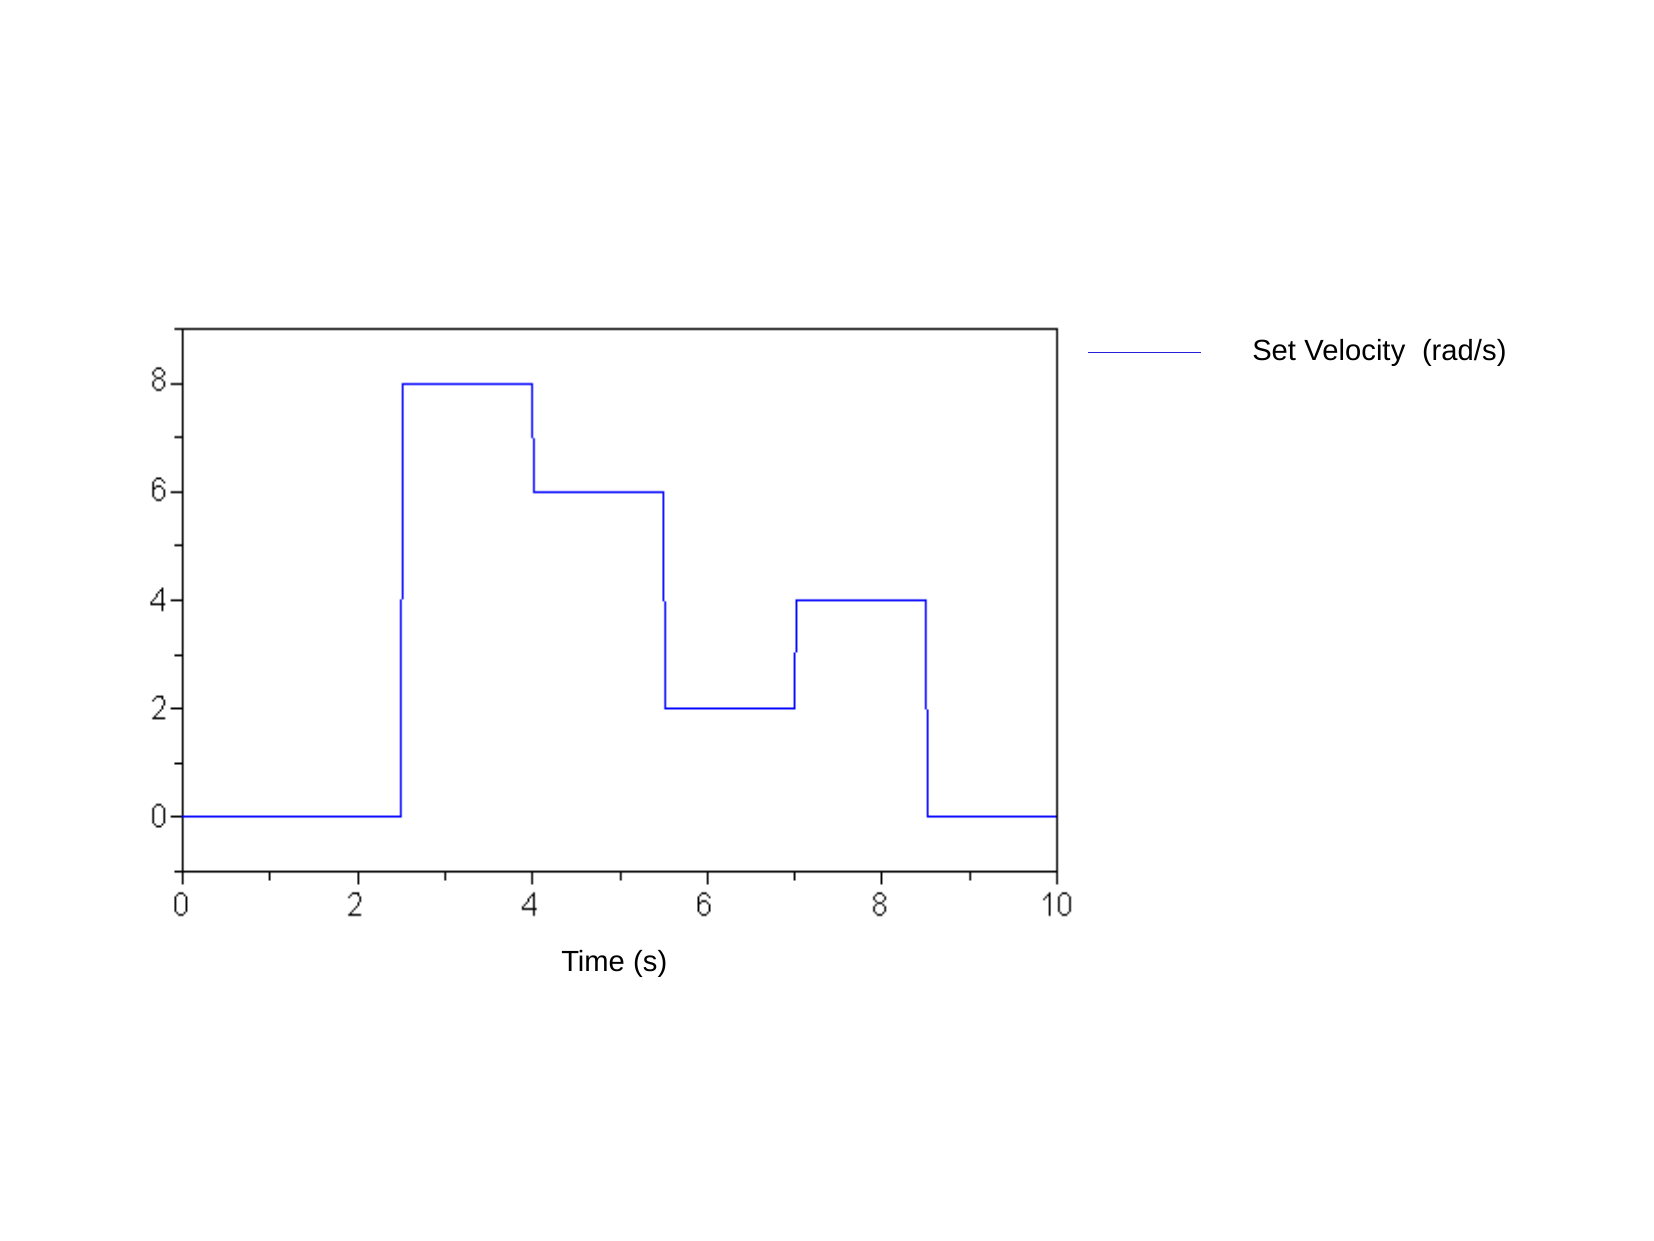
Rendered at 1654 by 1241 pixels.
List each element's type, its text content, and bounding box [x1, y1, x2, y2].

picture [112, 299, 1088, 938]
text_box Set Velocity (rad/s) [1237, 326, 1576, 374]
text_box Time (s) [546, 938, 810, 986]
